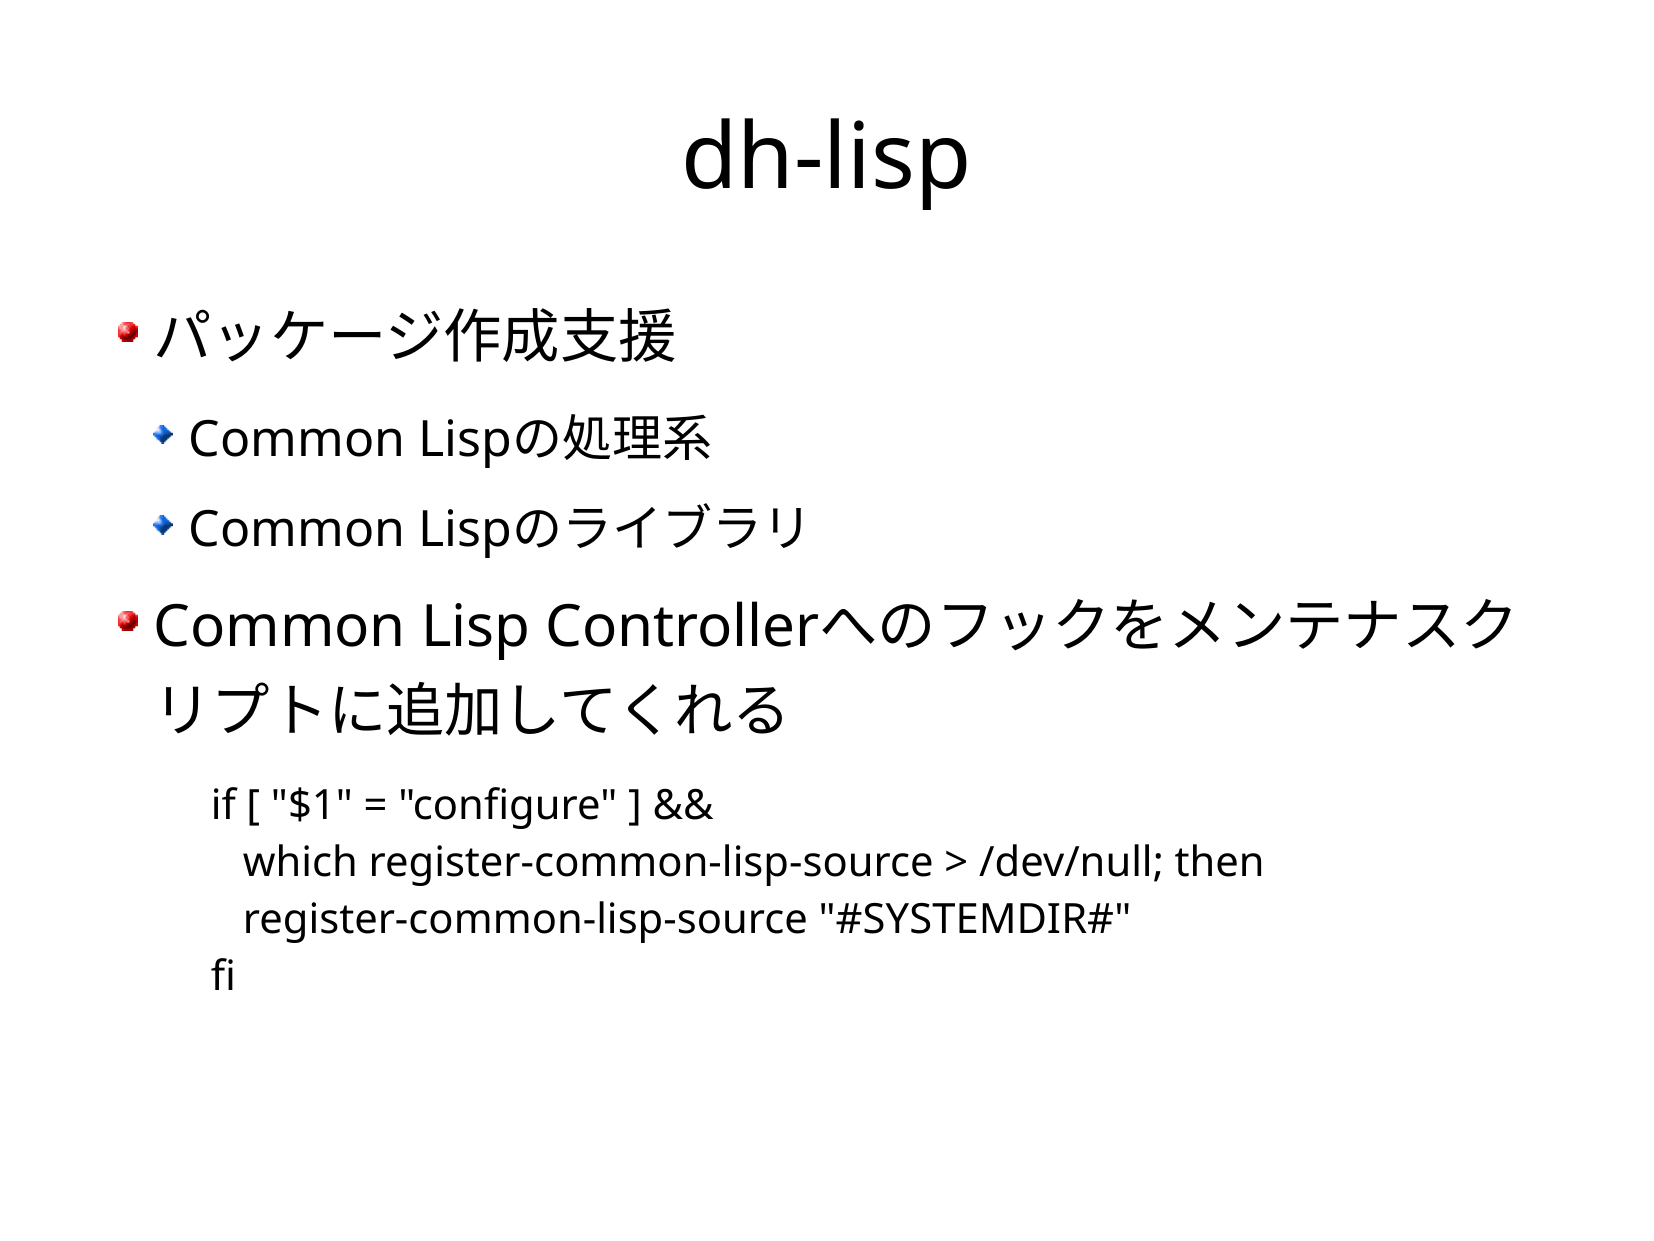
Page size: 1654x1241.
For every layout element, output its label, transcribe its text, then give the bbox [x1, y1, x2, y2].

title dh-lisp [82, 56, 1571, 250]
text_box if [ "$1" = "configure" ] && which register-common-lisp-source > /dev/null; then register-common-lisp-source "#SYSTEMDIR#" fi [196, 767, 1360, 972]
list パッケージ作成支援 Common Lispの処理系 Common Lispのライブラリ Common Lisp Controllerへのフックをメンテナスクリプトに追加してくれる [82, 290, 1571, 1109]
